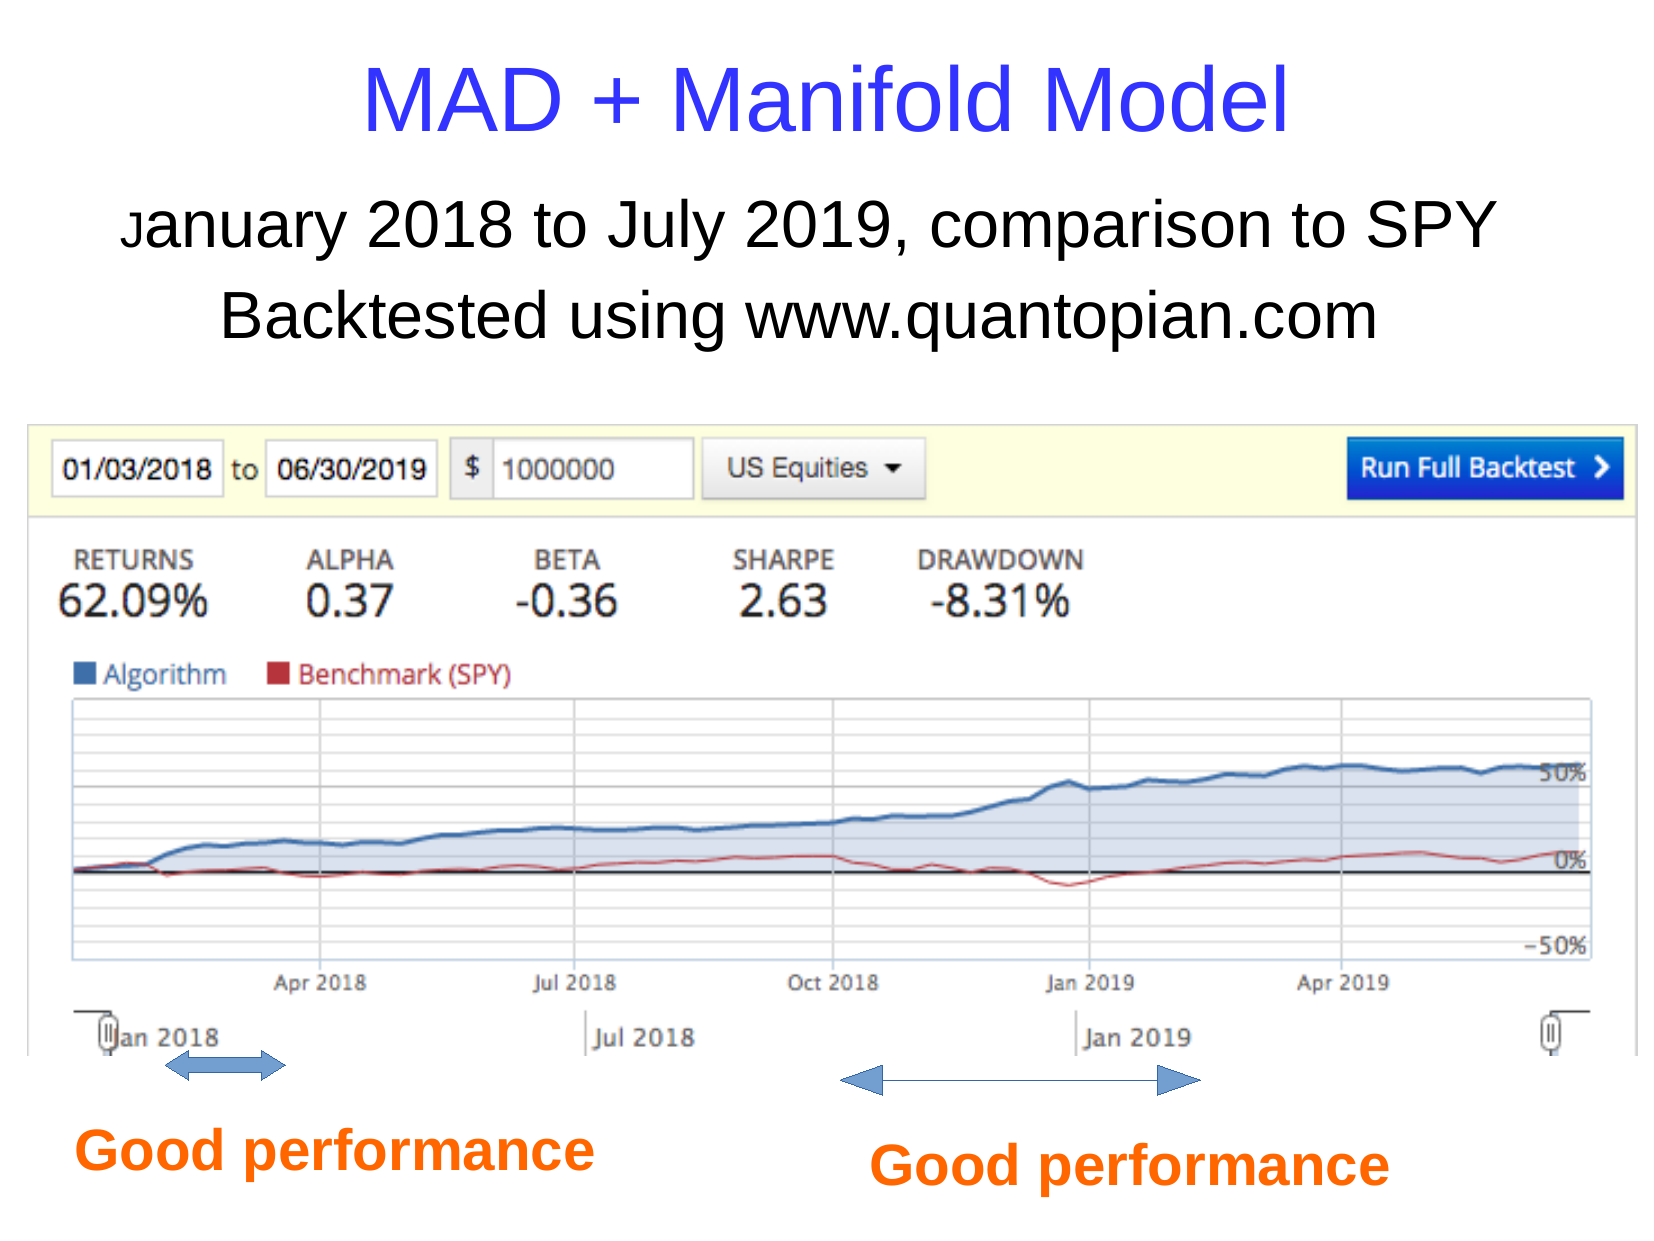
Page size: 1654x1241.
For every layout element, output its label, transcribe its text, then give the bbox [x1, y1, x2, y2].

title MAD + Manifold Model [82, 48, 1571, 151]
text_box Good performance [60, 1110, 631, 1190]
picture [27, 424, 1638, 1056]
text_box [165, 1050, 286, 1081]
text_box Good performance [855, 1125, 1426, 1216]
text_box January 2018 to July 2019, comparison to SPY [105, 180, 1608, 286]
text_box [840, 1065, 1201, 1096]
text_box Backtested using www.quantopian.com [205, 270, 1396, 361]
